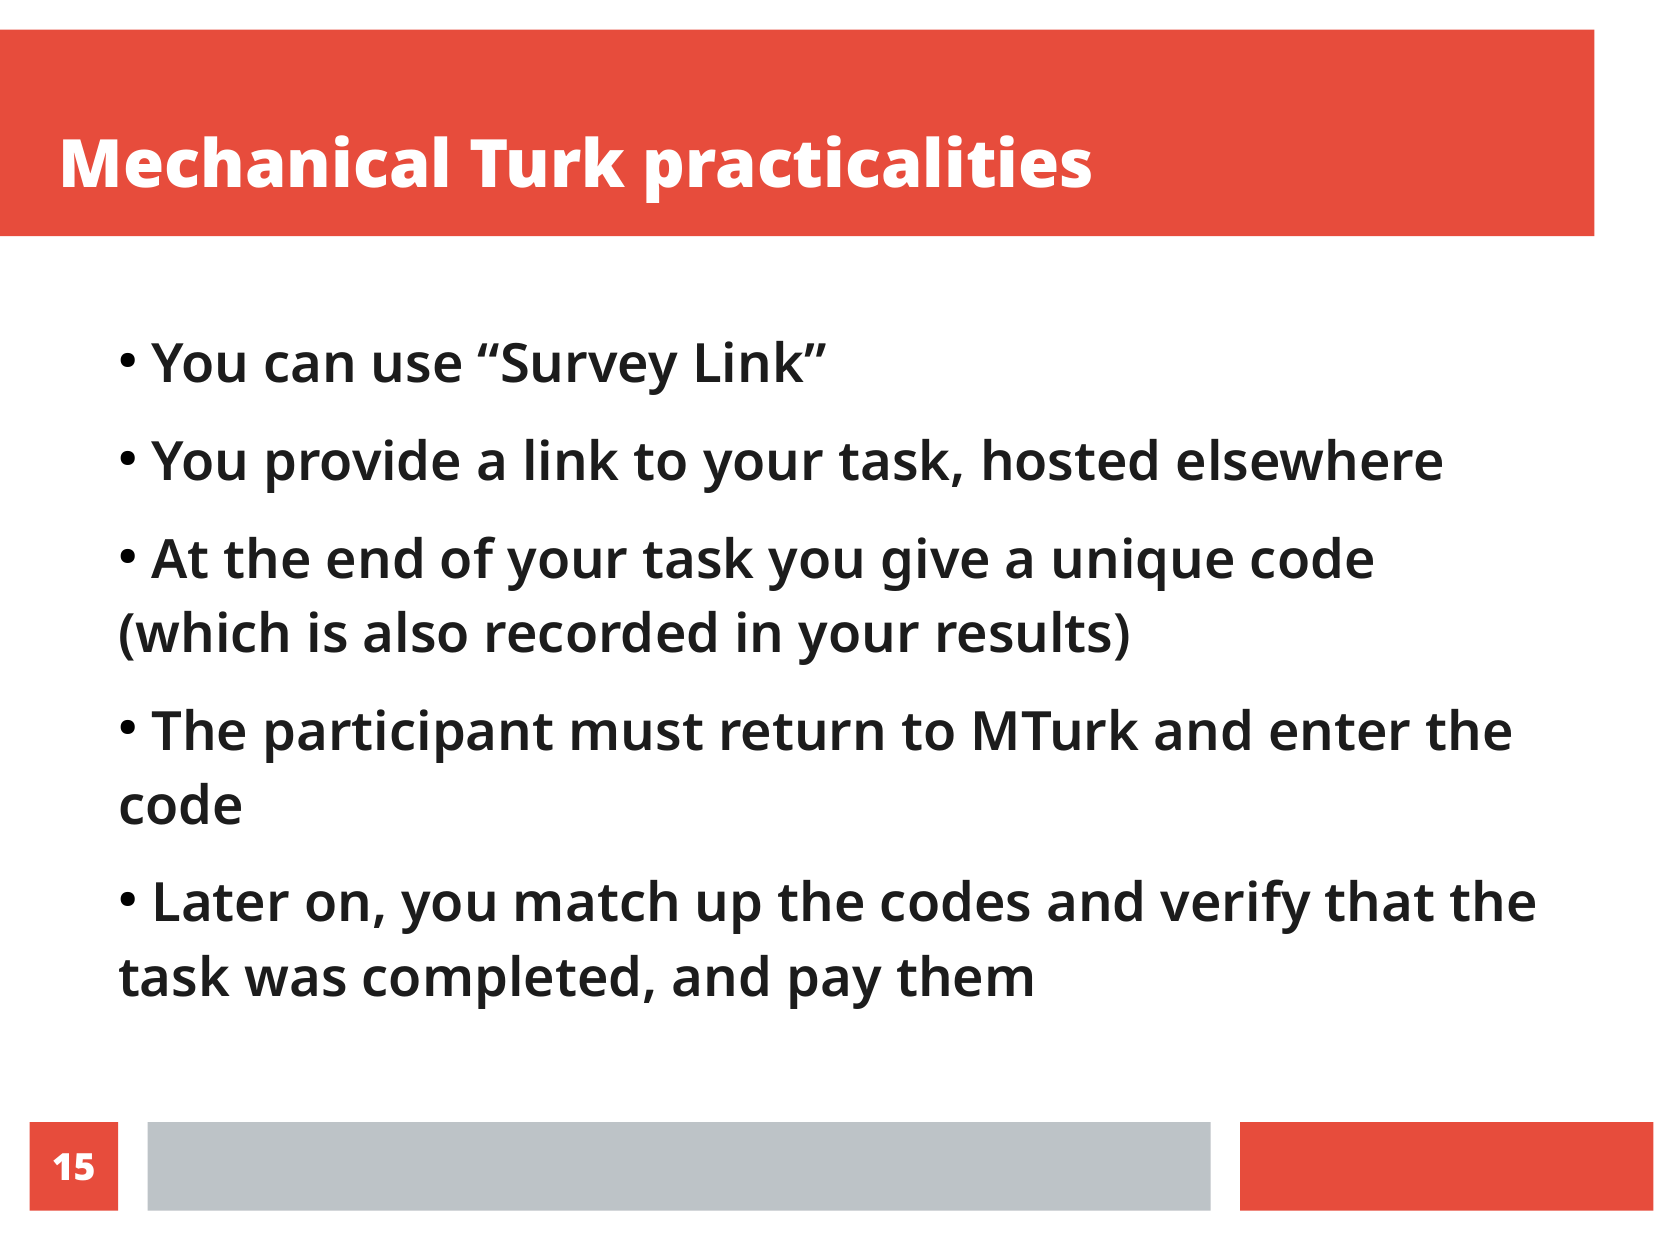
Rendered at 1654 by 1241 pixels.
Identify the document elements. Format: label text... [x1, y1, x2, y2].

title Mechanical Turk practicalities [59, 59, 1595, 207]
list You can use “Survey Link” You provide a link to your task, hosted elsewhere At the end of your task you give a unique code (which is also recorded in your results) The participant must return to MTurk and enter the code Later on, you match up the codes and verify that the task was completed, and pay them [59, 324, 1565, 1093]
